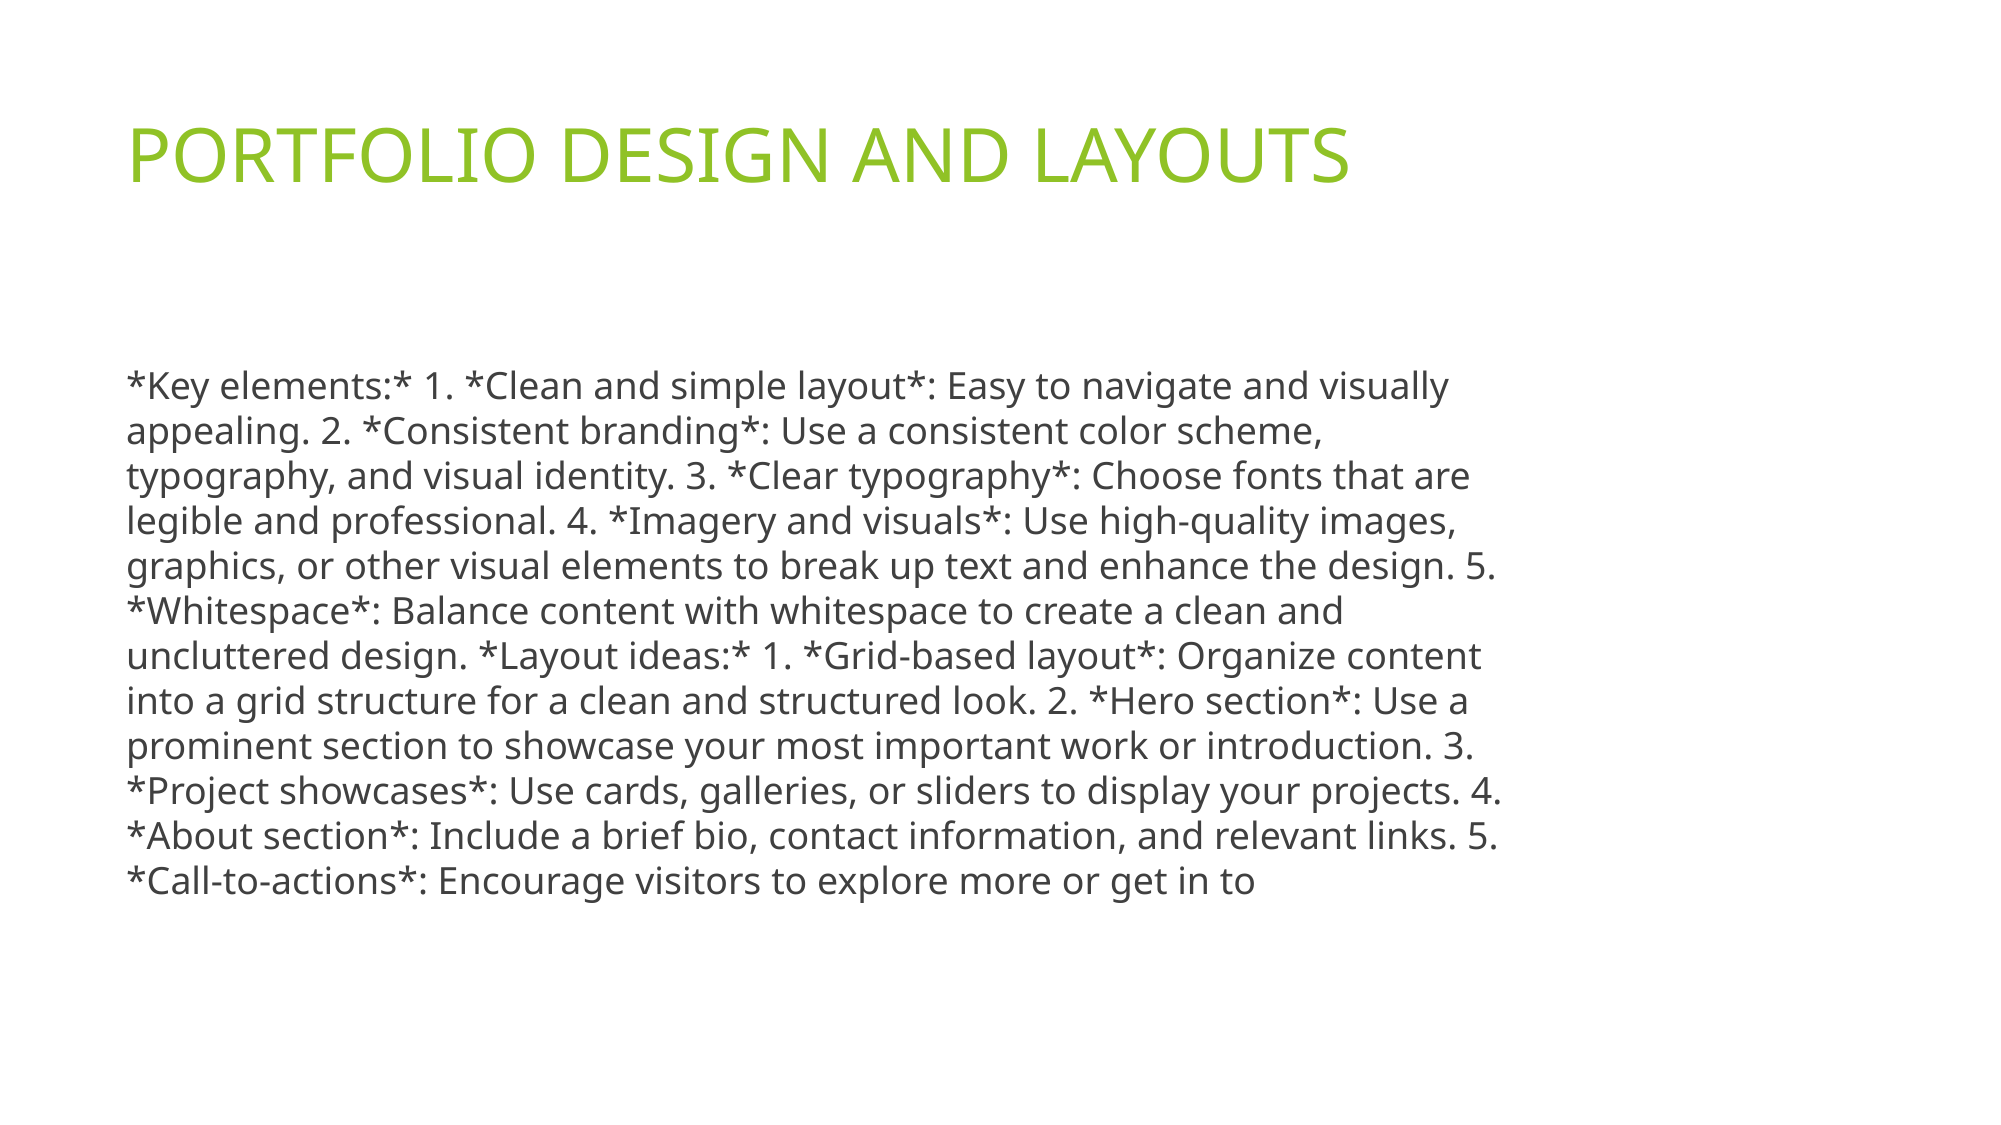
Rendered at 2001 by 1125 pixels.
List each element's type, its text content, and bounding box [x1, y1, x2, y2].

list *Key elements:* 1. *Clean and simple layout*: Easy to navigate and visually appealing. 2. *Consistent branding*: Use a consistent color scheme, typography, and visual identity. 3. *Clear typography*: Choose fonts that are legible and professional. 4. *Imagery and visuals*: Use high-quality images, graphics, or other visual elements to break up text and enhance the design. 5. *Whitespace*: Balance content with whitespace to create a clean and uncluttered design. *Layout ideas:* 1. *Grid-based layout*: Organize content into a grid structure for a clean and structured look. 2. *Hero section*: Use a prominent section to showcase your most important work or introduction. 3. *Project showcases*: Use cards, galleries, or sliders to display your projects. 4. *About section*: Include a brief bio, contact information, and relevant links. 5. *Call-to-actions*: Encourage visitors to explore more or get in to [111, 354, 1522, 992]
title PORTFOLIO DESIGN AND LAYOUTS [111, 99, 1522, 317]
